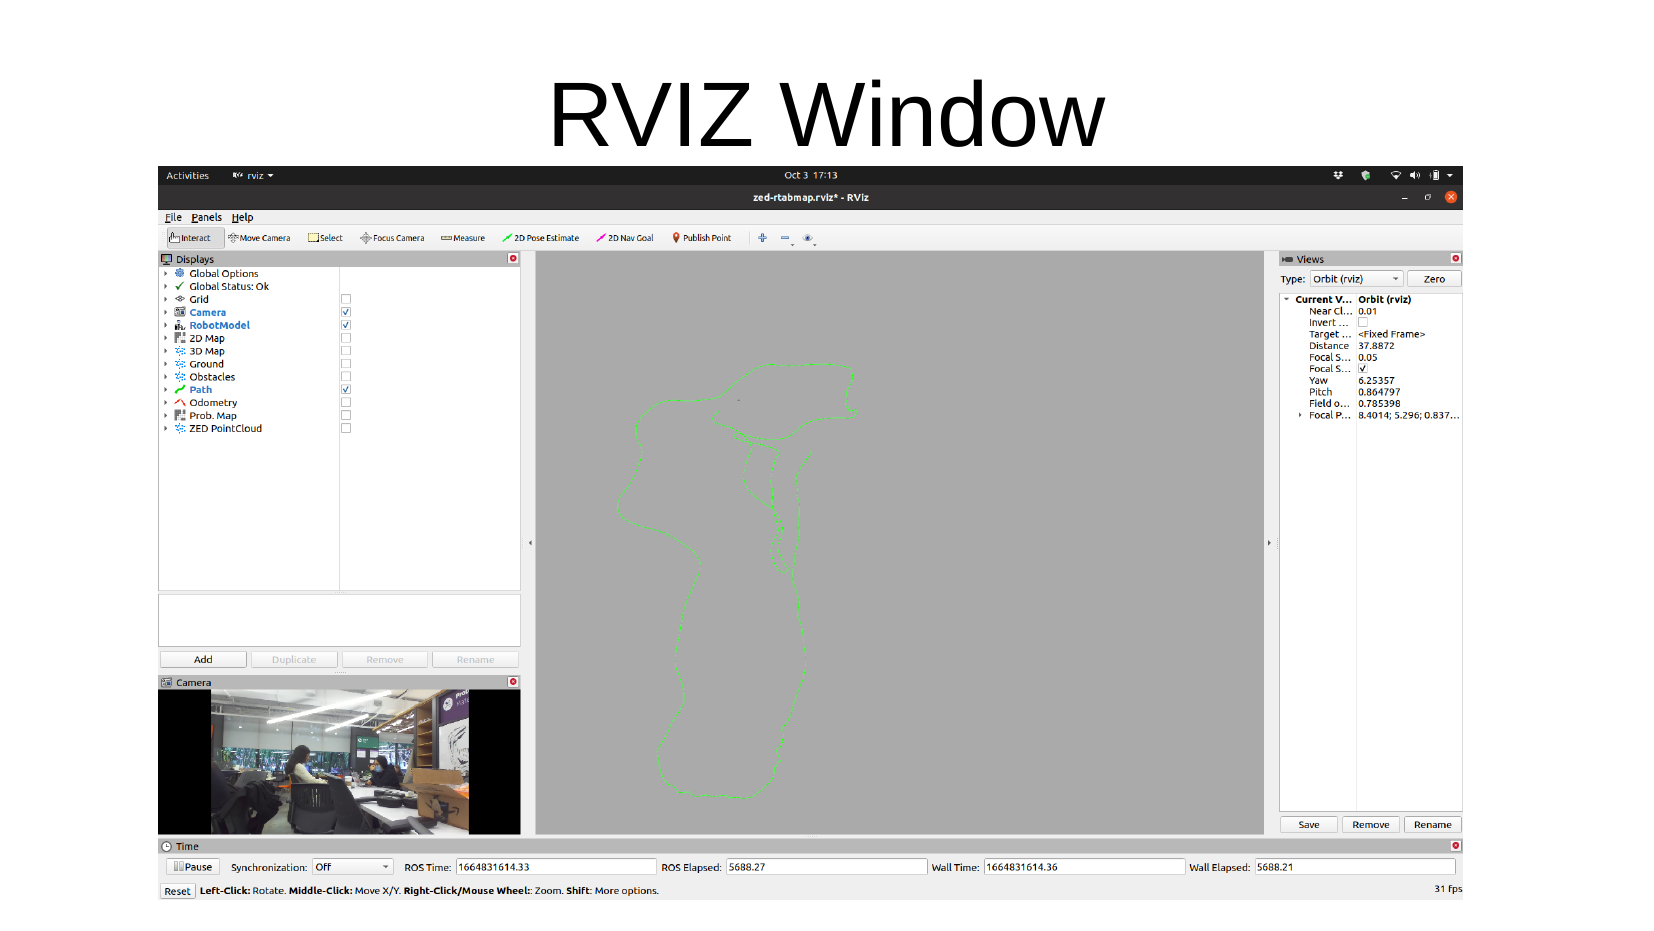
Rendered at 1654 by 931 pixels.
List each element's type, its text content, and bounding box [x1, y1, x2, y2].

title RVIZ Window [82, 37, 1571, 193]
picture [158, 166, 1463, 901]
